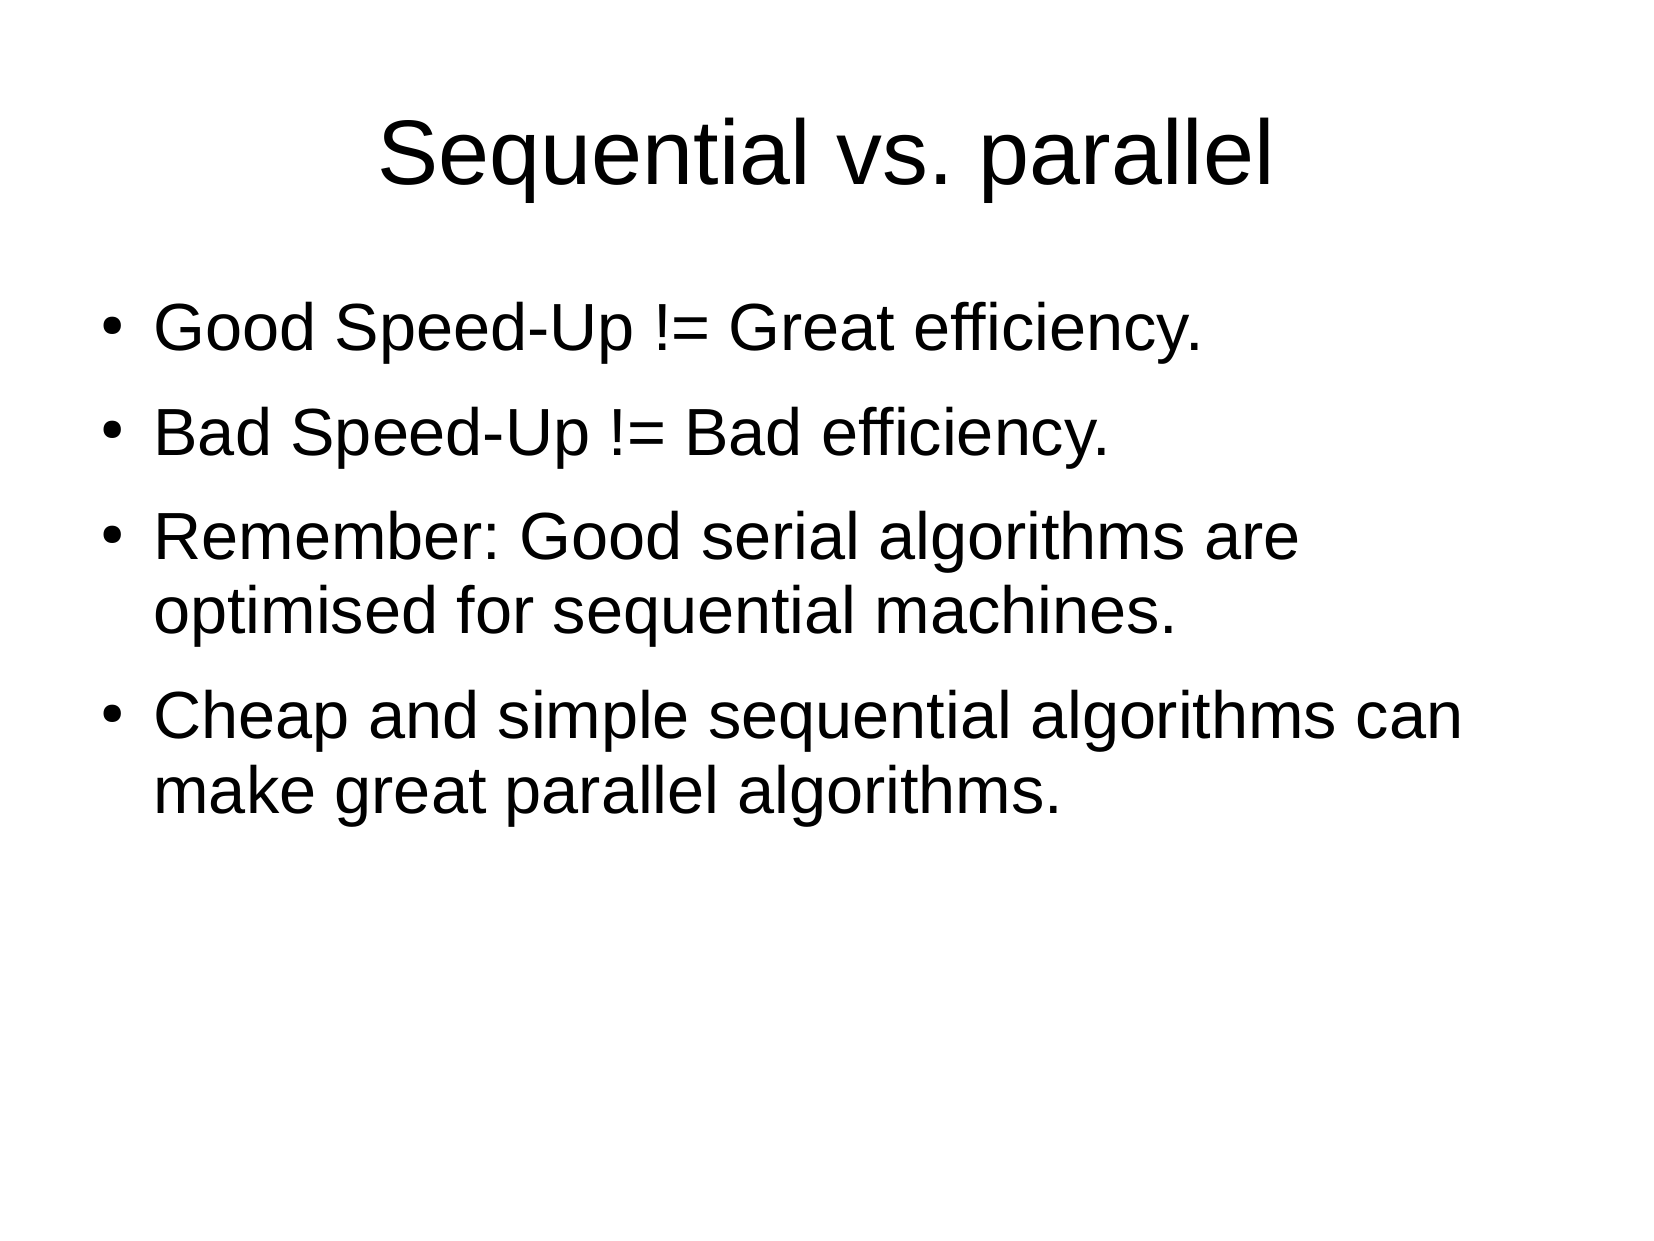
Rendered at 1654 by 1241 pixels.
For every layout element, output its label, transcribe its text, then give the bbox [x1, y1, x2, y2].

list Good Speed-Up != Great efficiency. Bad Speed-Up != Bad efficiency. Remember: Good serial algorithms are optimised for sequential machines. Cheap and simple sequential algorithms can make great parallel algorithms. [82, 290, 1571, 1094]
title Sequential vs. parallel [82, 56, 1571, 250]
